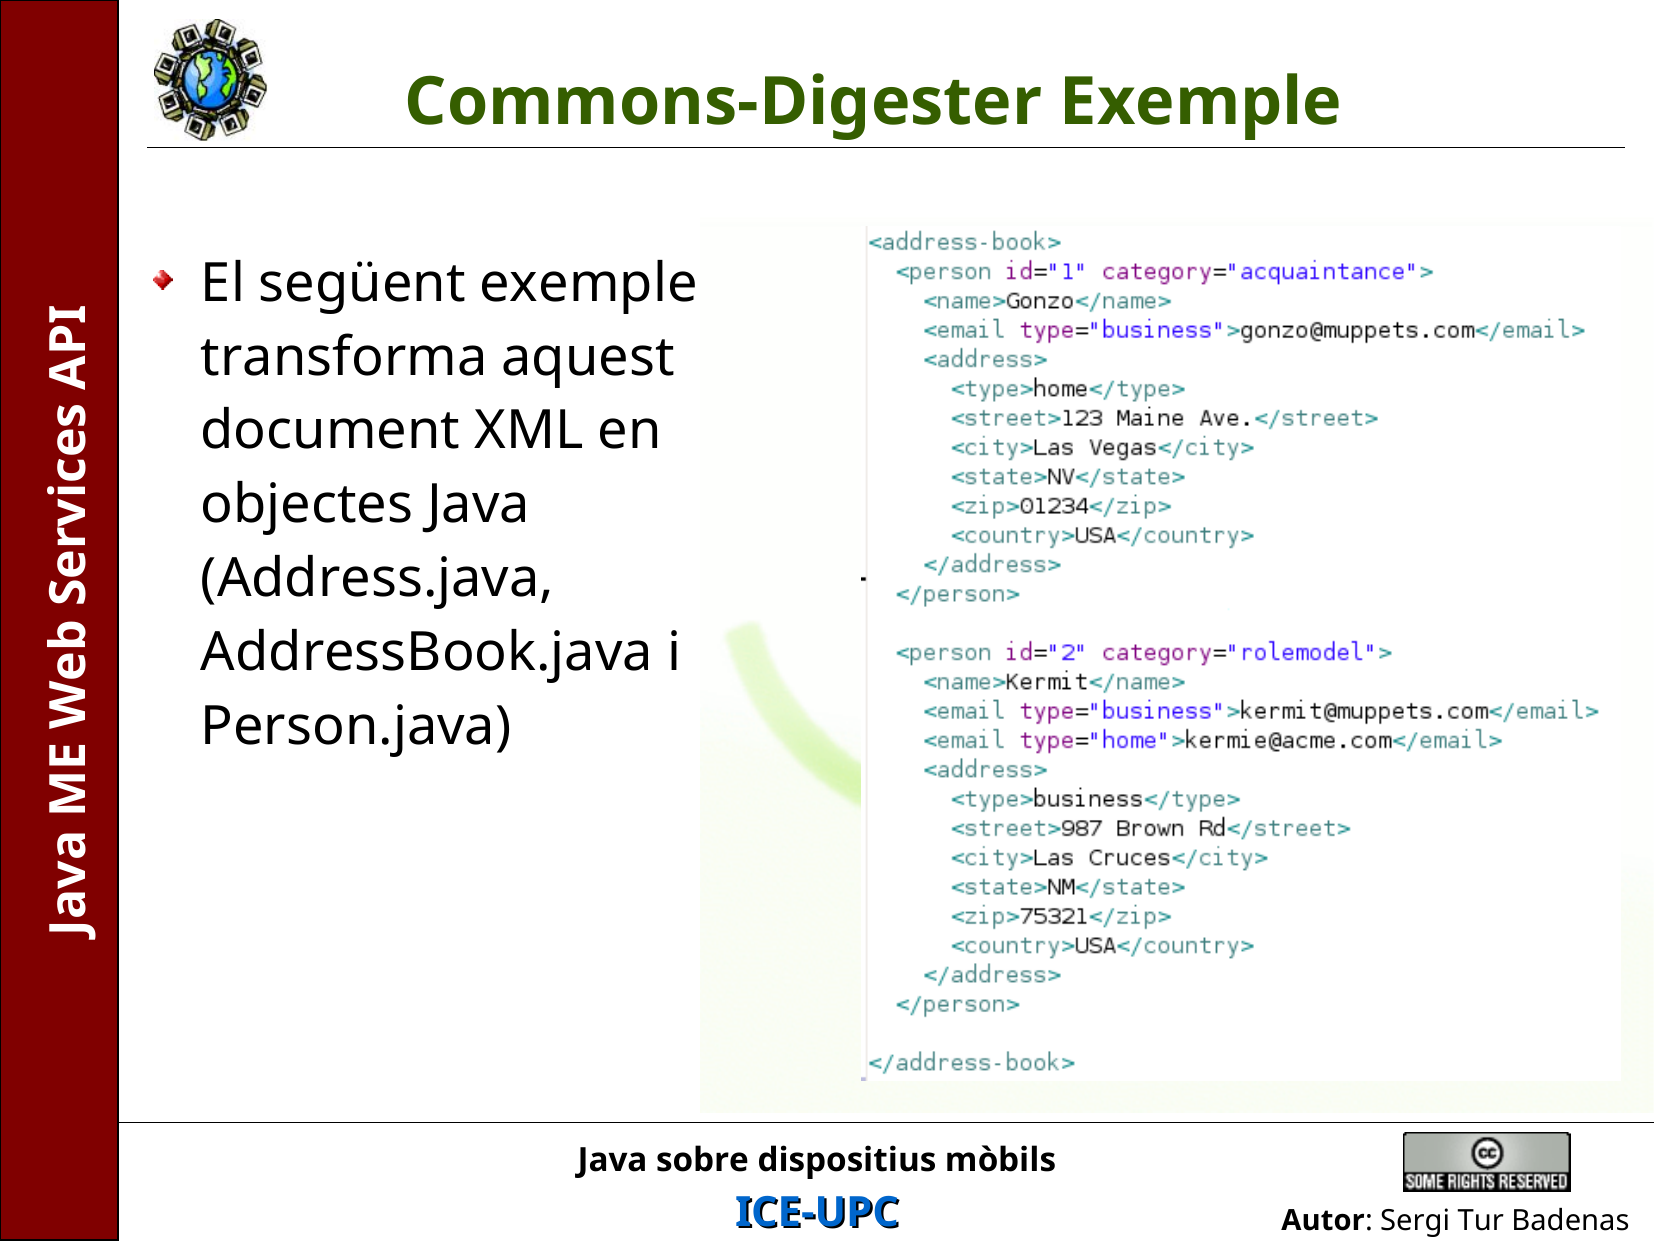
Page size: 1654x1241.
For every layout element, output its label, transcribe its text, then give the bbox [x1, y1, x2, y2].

picture [700, 217, 1654, 1113]
picture [154, 19, 268, 49]
picture [1403, 1132, 1571, 1192]
list El següent exemple transforma aquest document XML en objectes Java (Address.java, AddressBook.java i Person.java) [59, 242, 862, 1093]
title Commons-Digester Exemple [129, 49, 1619, 148]
